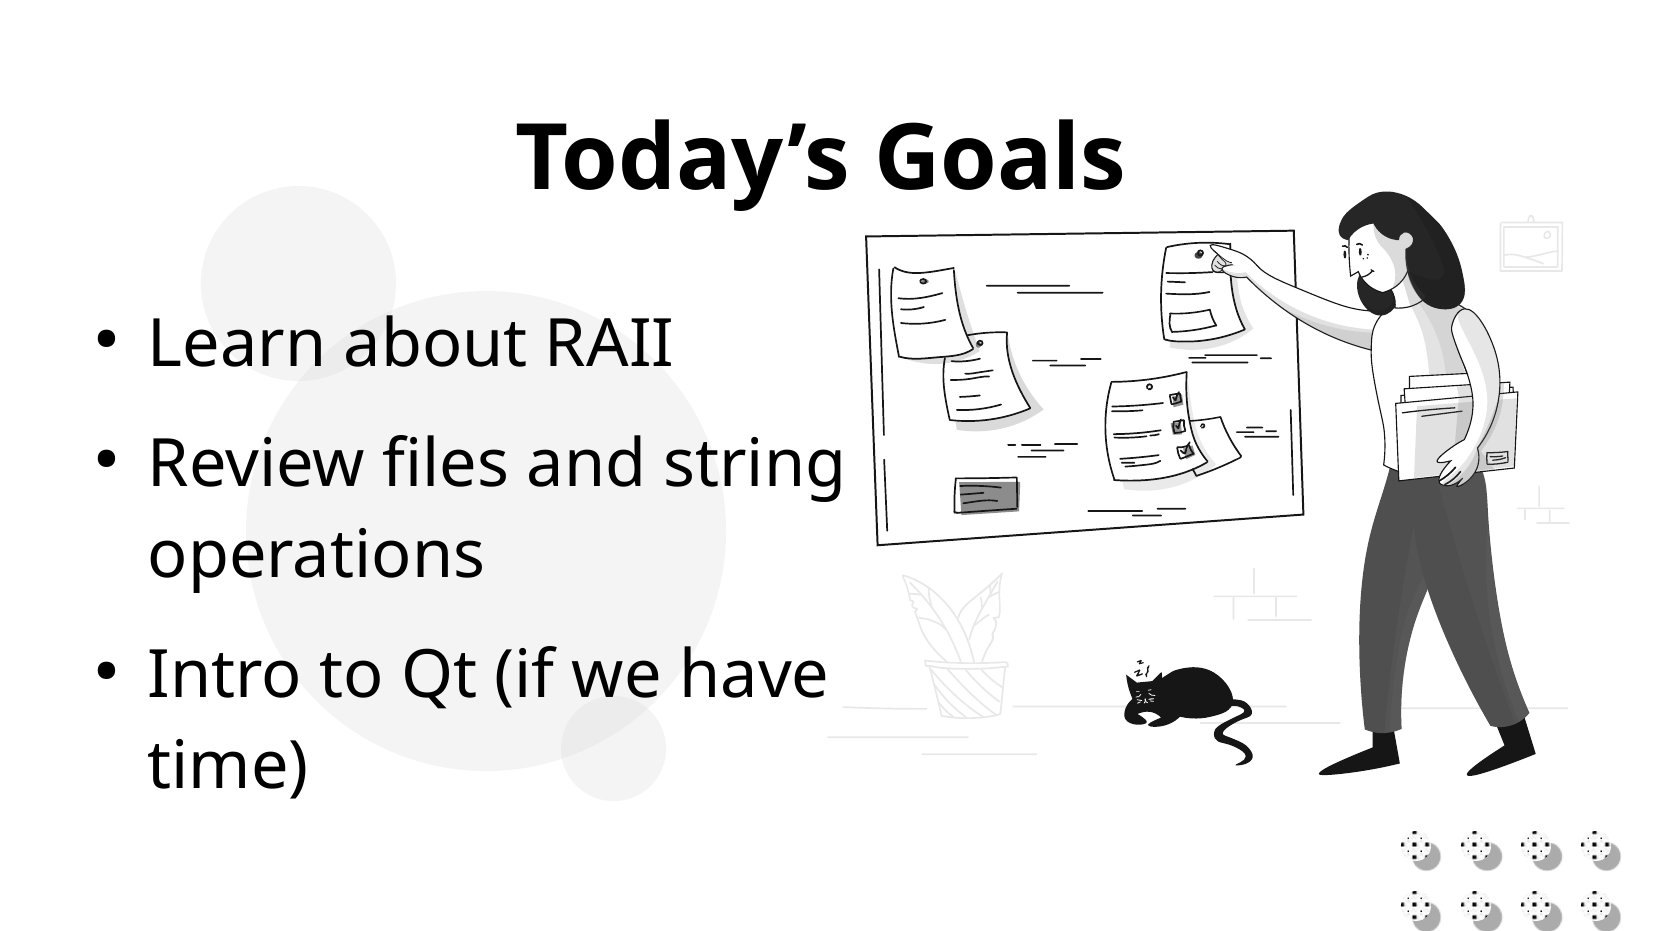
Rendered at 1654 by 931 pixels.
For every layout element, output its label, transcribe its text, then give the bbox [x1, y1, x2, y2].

picture [1461, 890, 1492, 922]
picture [1461, 830, 1492, 862]
list Learn about RAII Review files and string operations Intro to Qt (if we have time) [76, 295, 863, 835]
picture [1580, 890, 1612, 922]
title Today’s Goals [76, 76, 1565, 233]
picture [1520, 831, 1552, 862]
picture [1520, 890, 1552, 922]
picture [1400, 830, 1432, 862]
picture [1400, 890, 1432, 922]
picture [1580, 830, 1612, 862]
